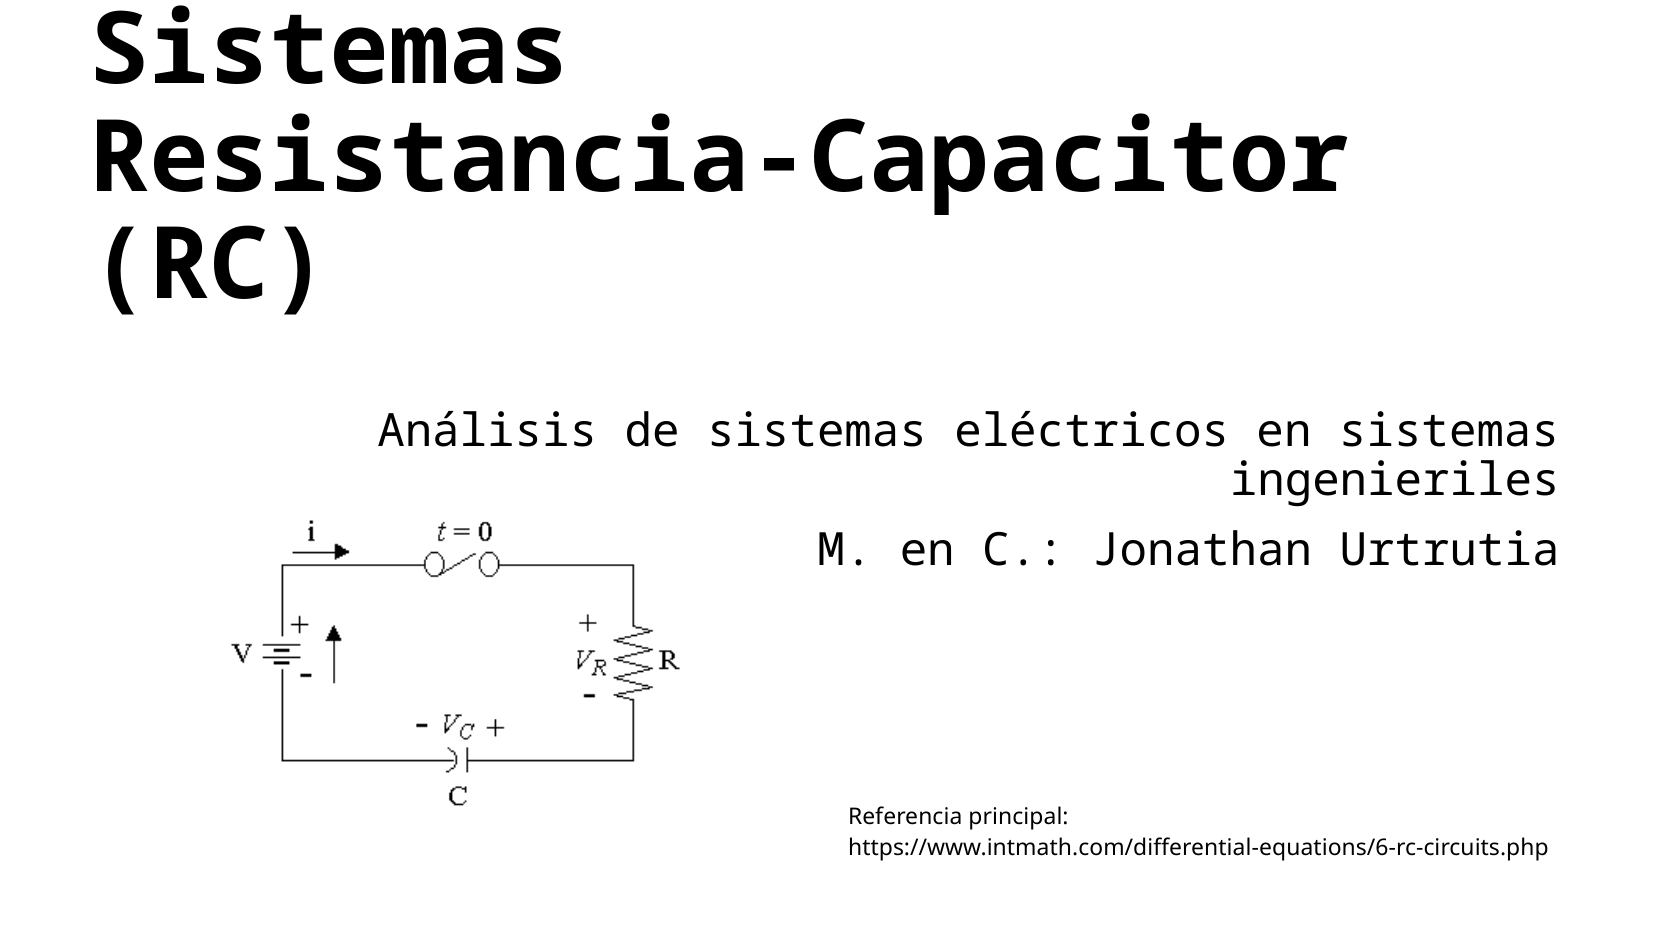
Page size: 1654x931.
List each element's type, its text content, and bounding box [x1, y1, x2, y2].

picture [202, 513, 697, 818]
text_box Análisis de sistemas eléctricos en sistemas ingenieriles M. en C.: Jonathan Urtrutia [74, 399, 1575, 671]
text_box Referencia principal: https://www.intmath.com/differential-equations/6-rc-circuits.php [833, 792, 1544, 874]
title Sistemas Resistancia-Capacitor (RC) [74, 0, 1575, 329]
